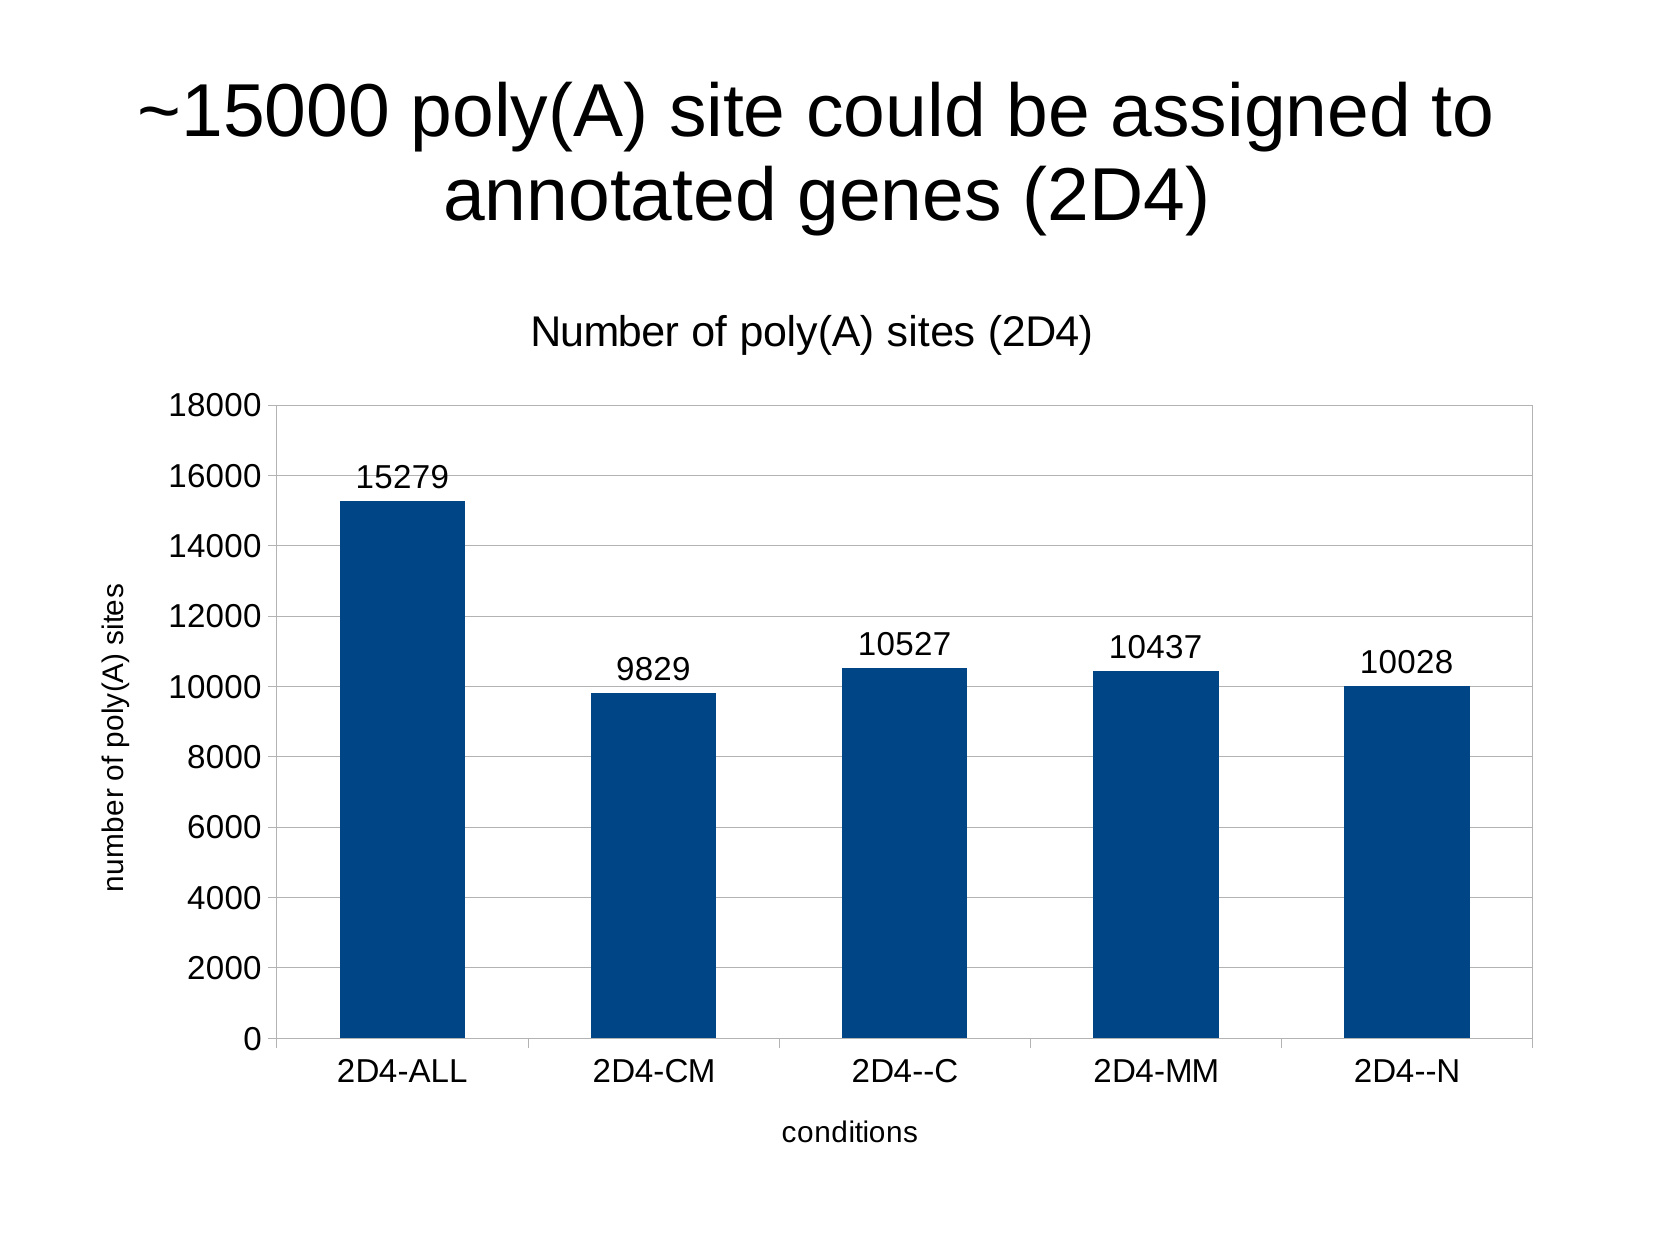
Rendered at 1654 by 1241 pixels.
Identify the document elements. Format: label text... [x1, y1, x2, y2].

chart [61, 270, 1563, 1183]
title ~15000 poly(A) site could be assigned to annotated genes (2D4) [82, 49, 1571, 257]
